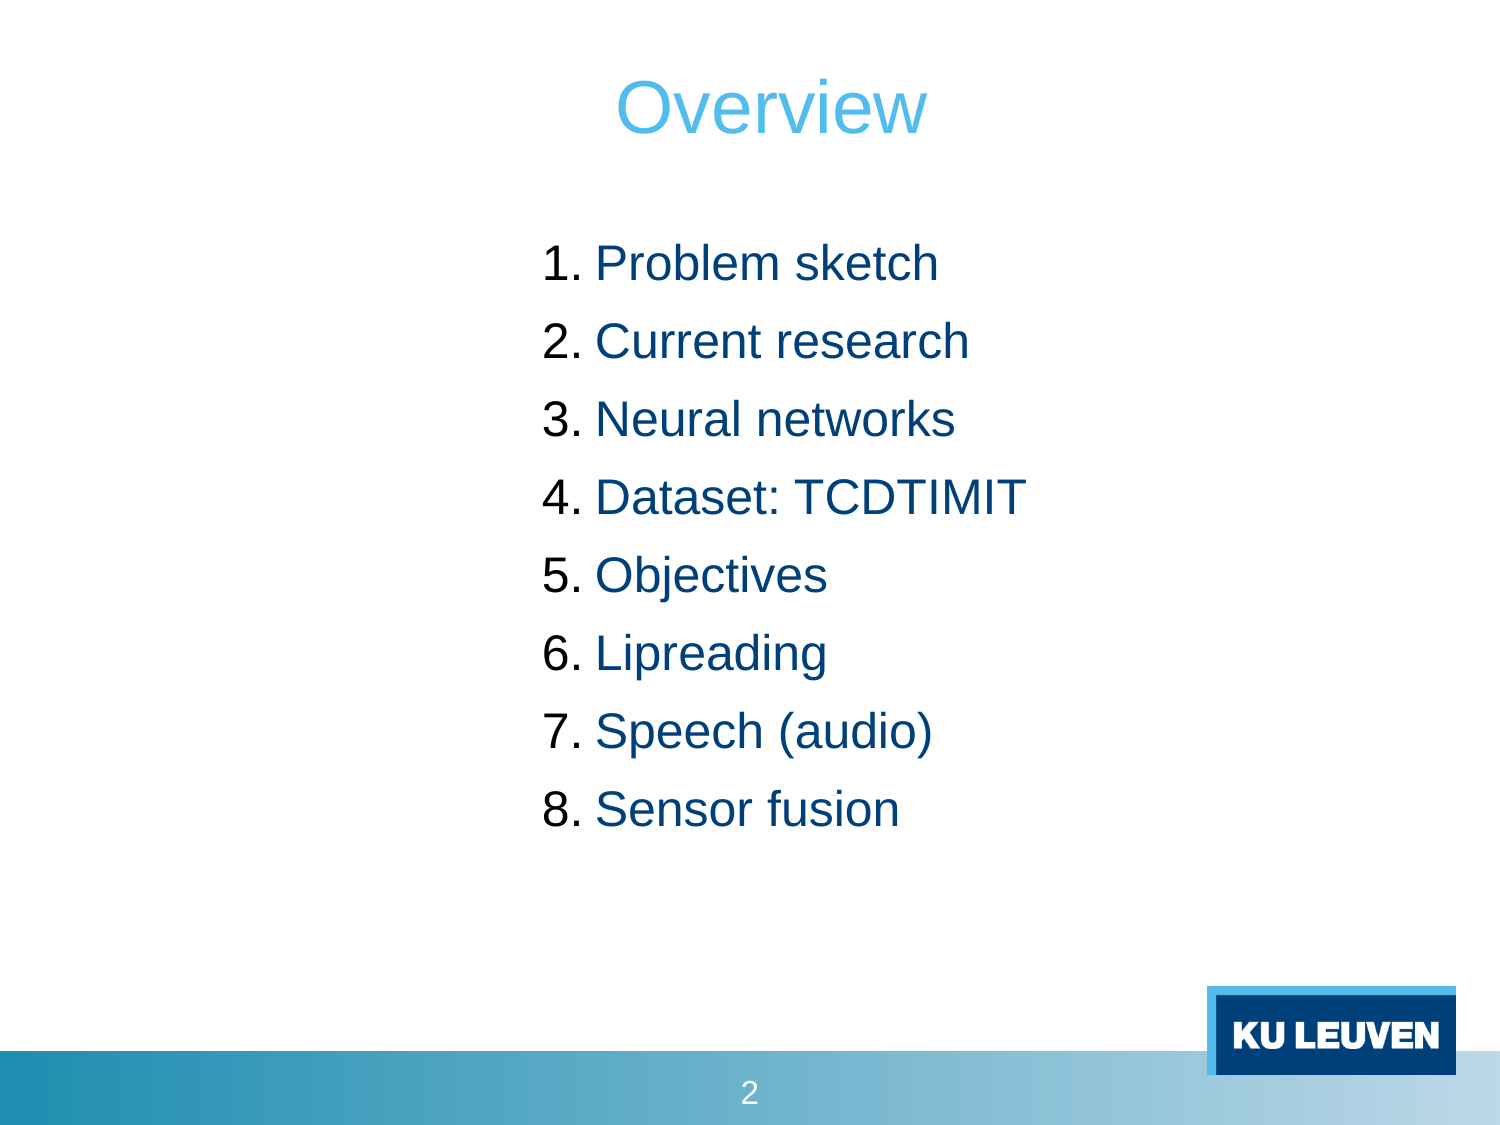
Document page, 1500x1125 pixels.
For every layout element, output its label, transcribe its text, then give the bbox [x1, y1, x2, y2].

text_box Problem sketch Current research Neural networks Dataset: TCDTIMIT Objectives Lipreading Speech (audio) Sensor fusion [524, 176, 1500, 964]
text_box <number> [0, 1051, 1500, 1125]
picture [1207, 986, 1456, 1051]
text_box Overview [88, 29, 1456, 177]
